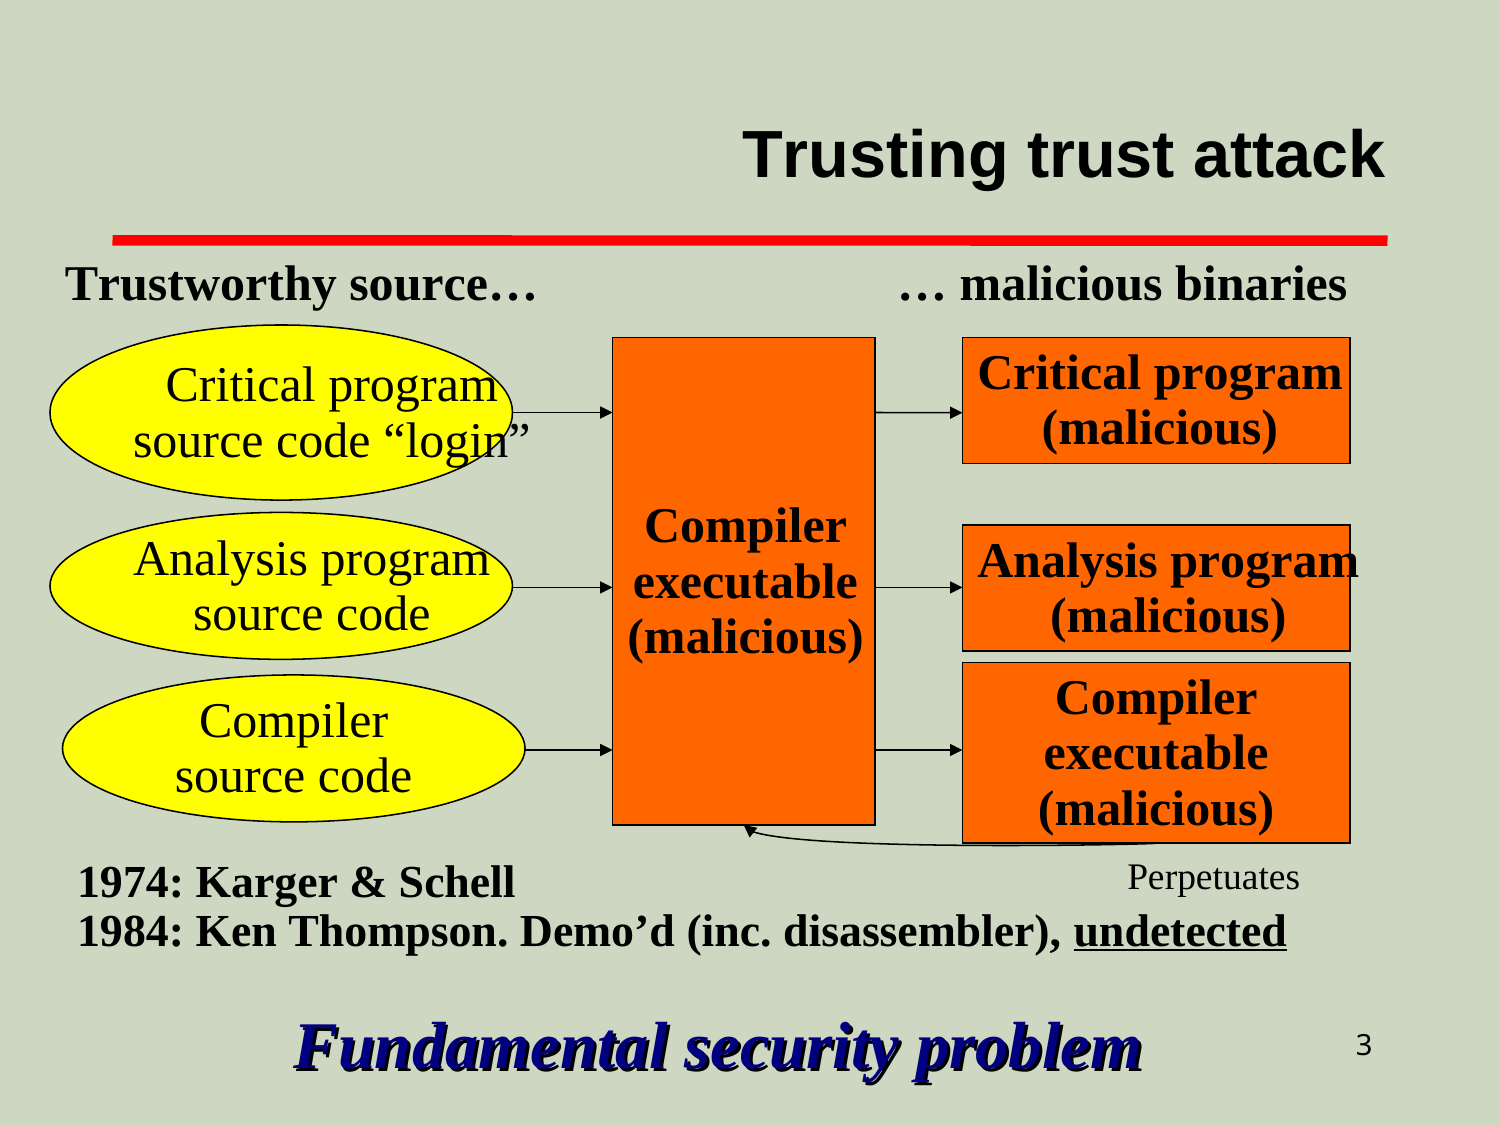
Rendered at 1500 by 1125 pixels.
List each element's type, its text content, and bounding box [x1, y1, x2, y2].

text_box Analysis program source code [49, 512, 513, 660]
text_box 1974: Karger & Schell 1984: Ken Thompson. Demo’d (inc. disassembler), undetected Fundamental security problem [62, 849, 1375, 1090]
text_box Compiler source code [62, 674, 526, 822]
title Trusting trust attack [124, 85, 1387, 223]
text_box Perpetuates [1112, 849, 1413, 906]
text_box Trustworthy source… [50, 249, 626, 320]
text_box Compiler executable (malicious) [962, 662, 1351, 844]
text_box … malicious binaries [837, 249, 1363, 320]
text_box Critical program source code “login” [49, 324, 513, 501]
text_box Critical program (malicious) [962, 337, 1351, 464]
text_box Analysis program (malicious) [962, 525, 1351, 652]
text_box Compiler executable (malicious) [612, 337, 875, 825]
